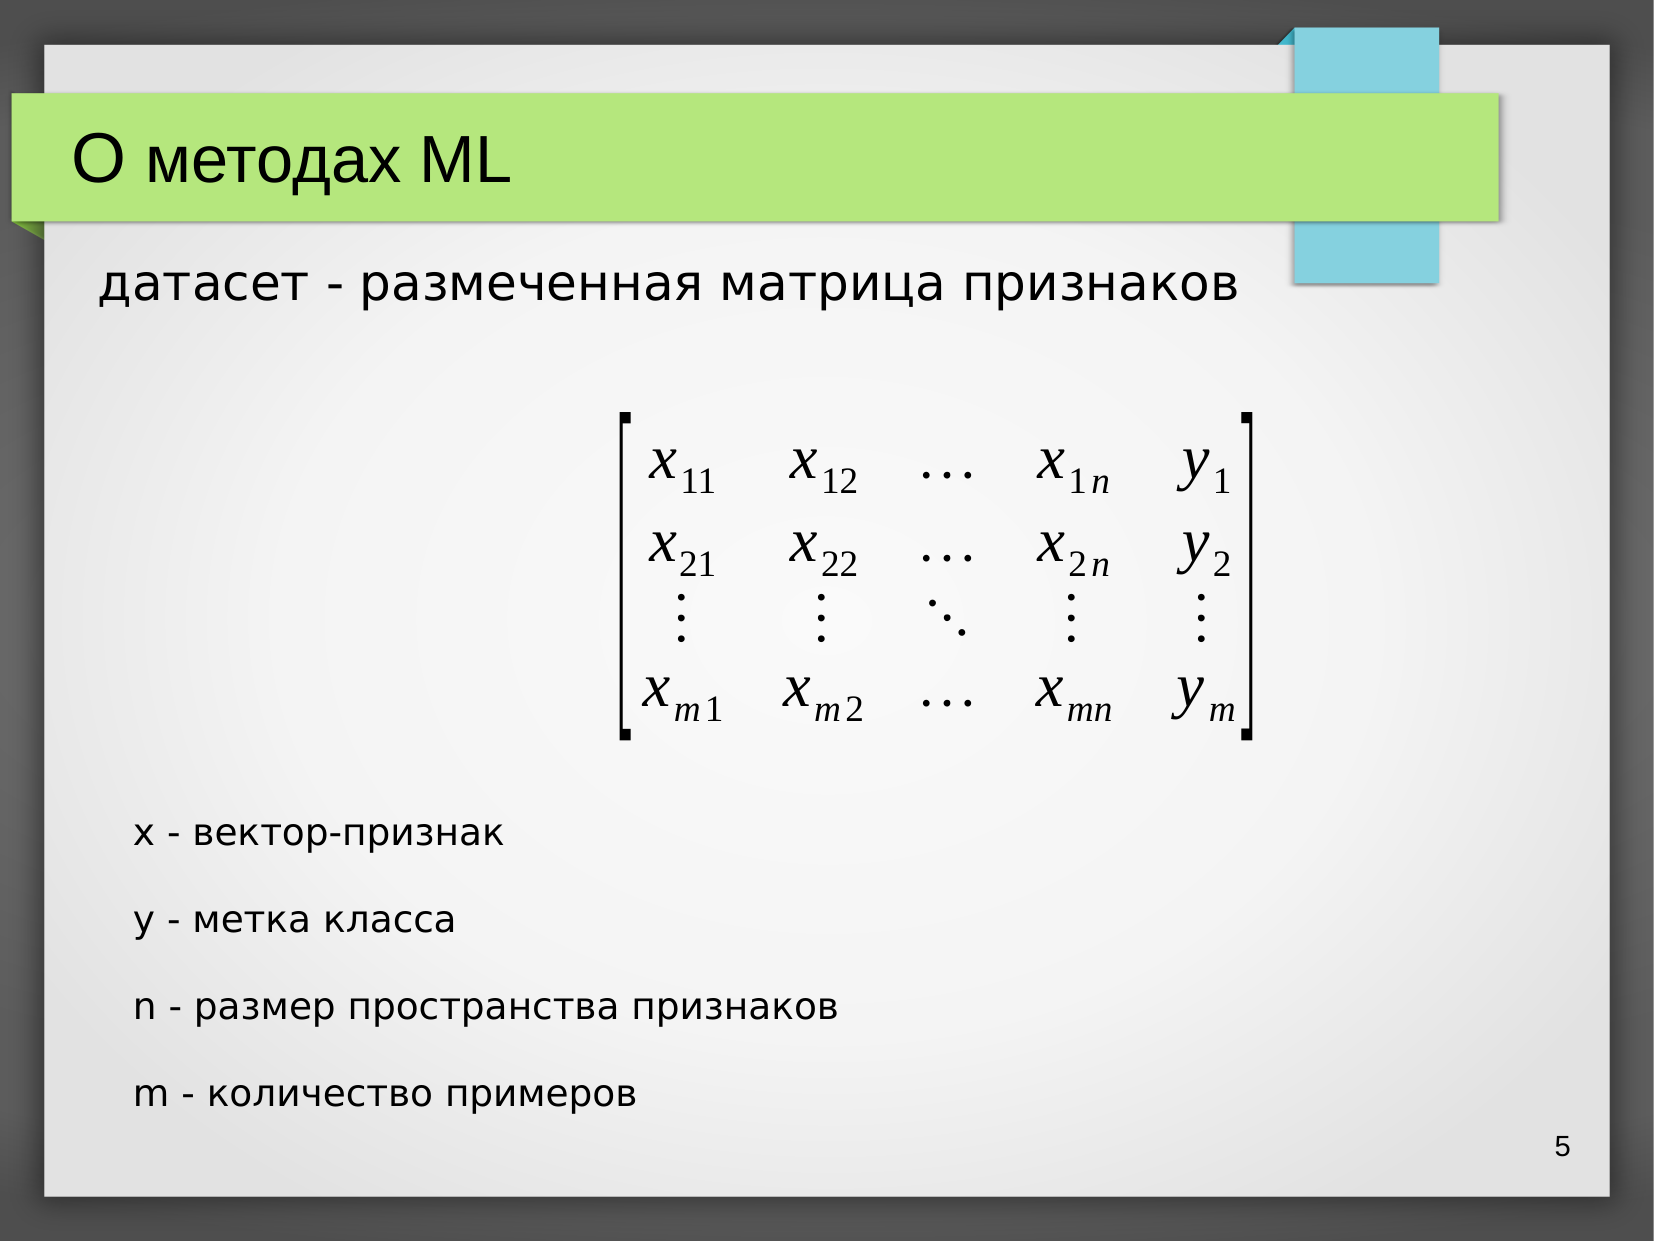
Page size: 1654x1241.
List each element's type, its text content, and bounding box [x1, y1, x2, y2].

picture [0, 0, 1654, 1241]
title О методах ML [71, 118, 1205, 199]
chart [610, 407, 1264, 745]
text_box датасет - размеченная матрица признаков [82, 246, 1300, 323]
text_box x - вектор-признак y - метка класса n - размер пространства признаков m - количество примеров [118, 803, 863, 1182]
